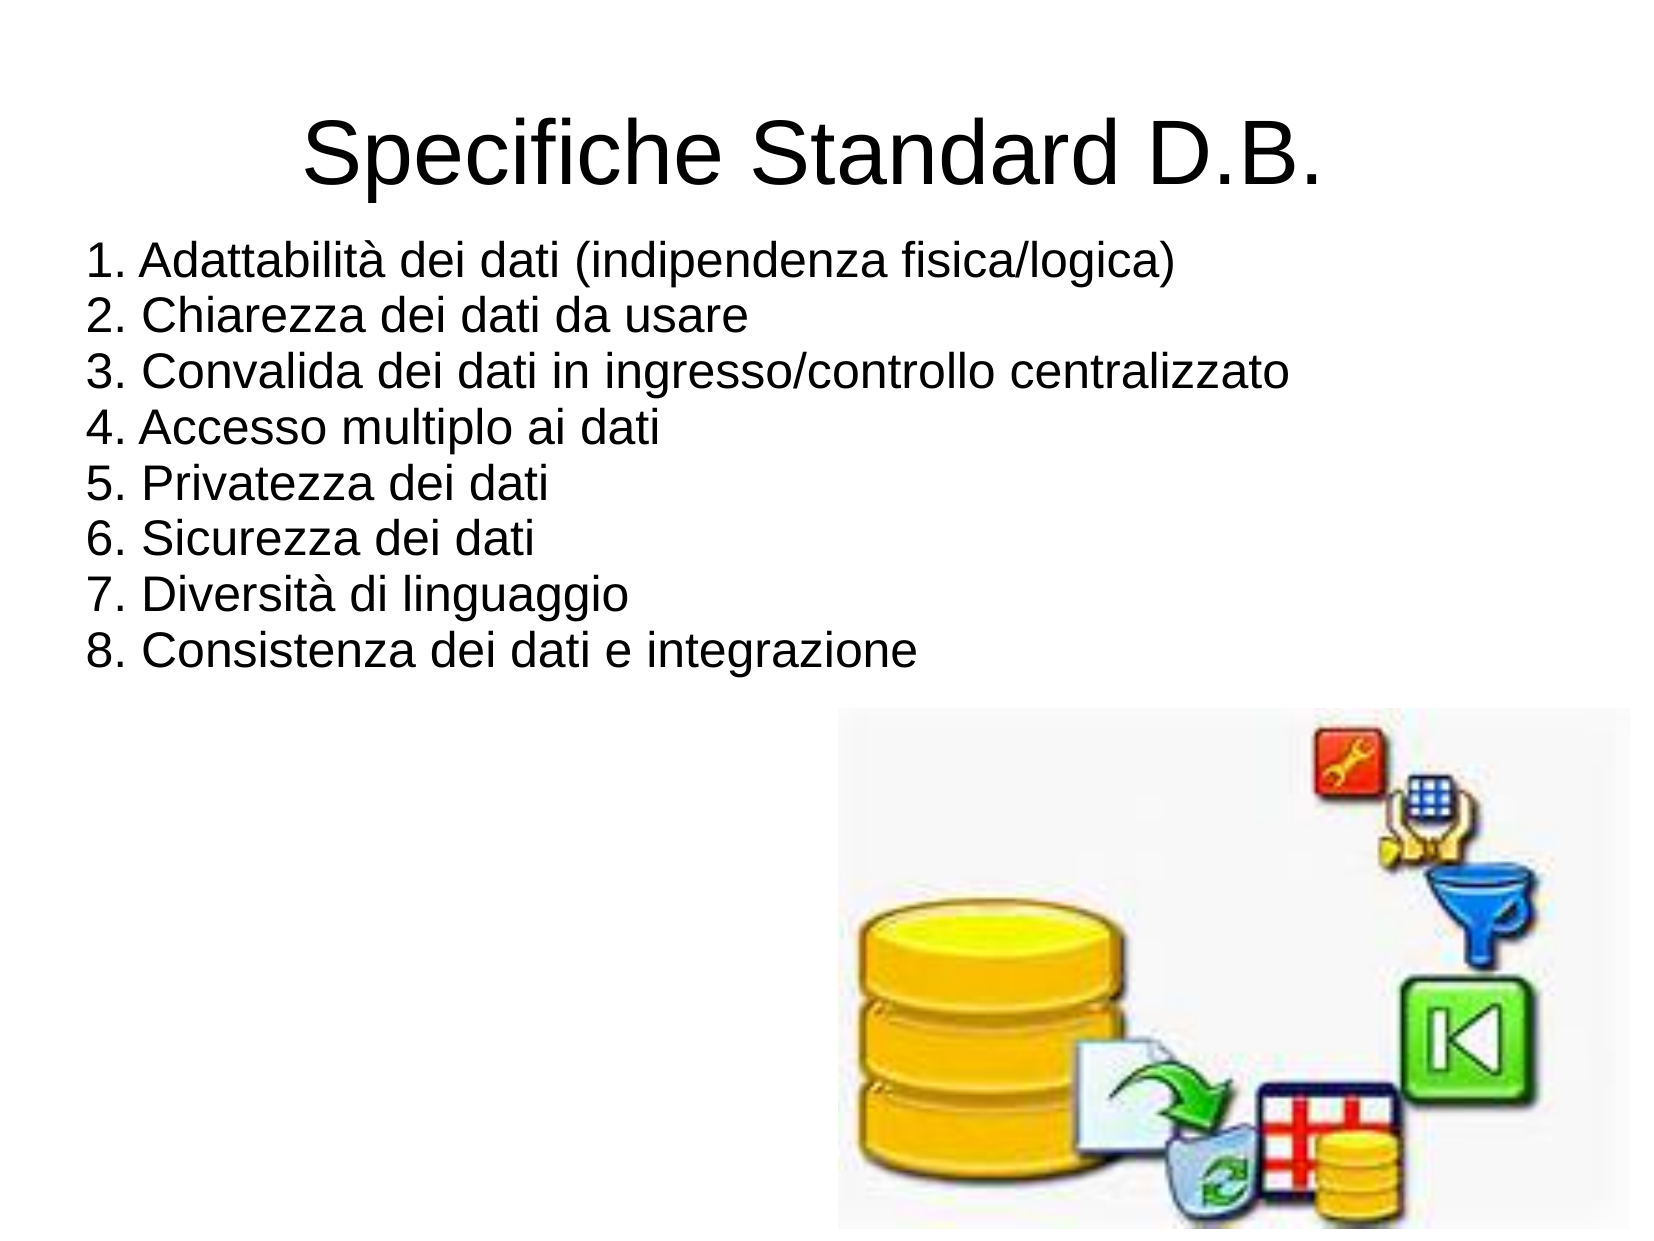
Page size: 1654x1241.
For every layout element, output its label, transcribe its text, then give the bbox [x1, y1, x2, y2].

picture [838, 708, 1630, 1229]
text_box 1. Adattabilità dei dati (indipendenza fisica/logica) 2. Chiarezza dei dati da usare 3. Convalida dei dati in ingresso/controllo centralizzato 4. Accesso multiplo ai dati 5. Privatezza dei dati 6. Sicurezza dei dati 7. Diversità di linguaggio 8. Consistenza dei dati e integrazione [70, 224, 1465, 875]
title Specifiche Standard D.B. [82, 49, 1571, 257]
